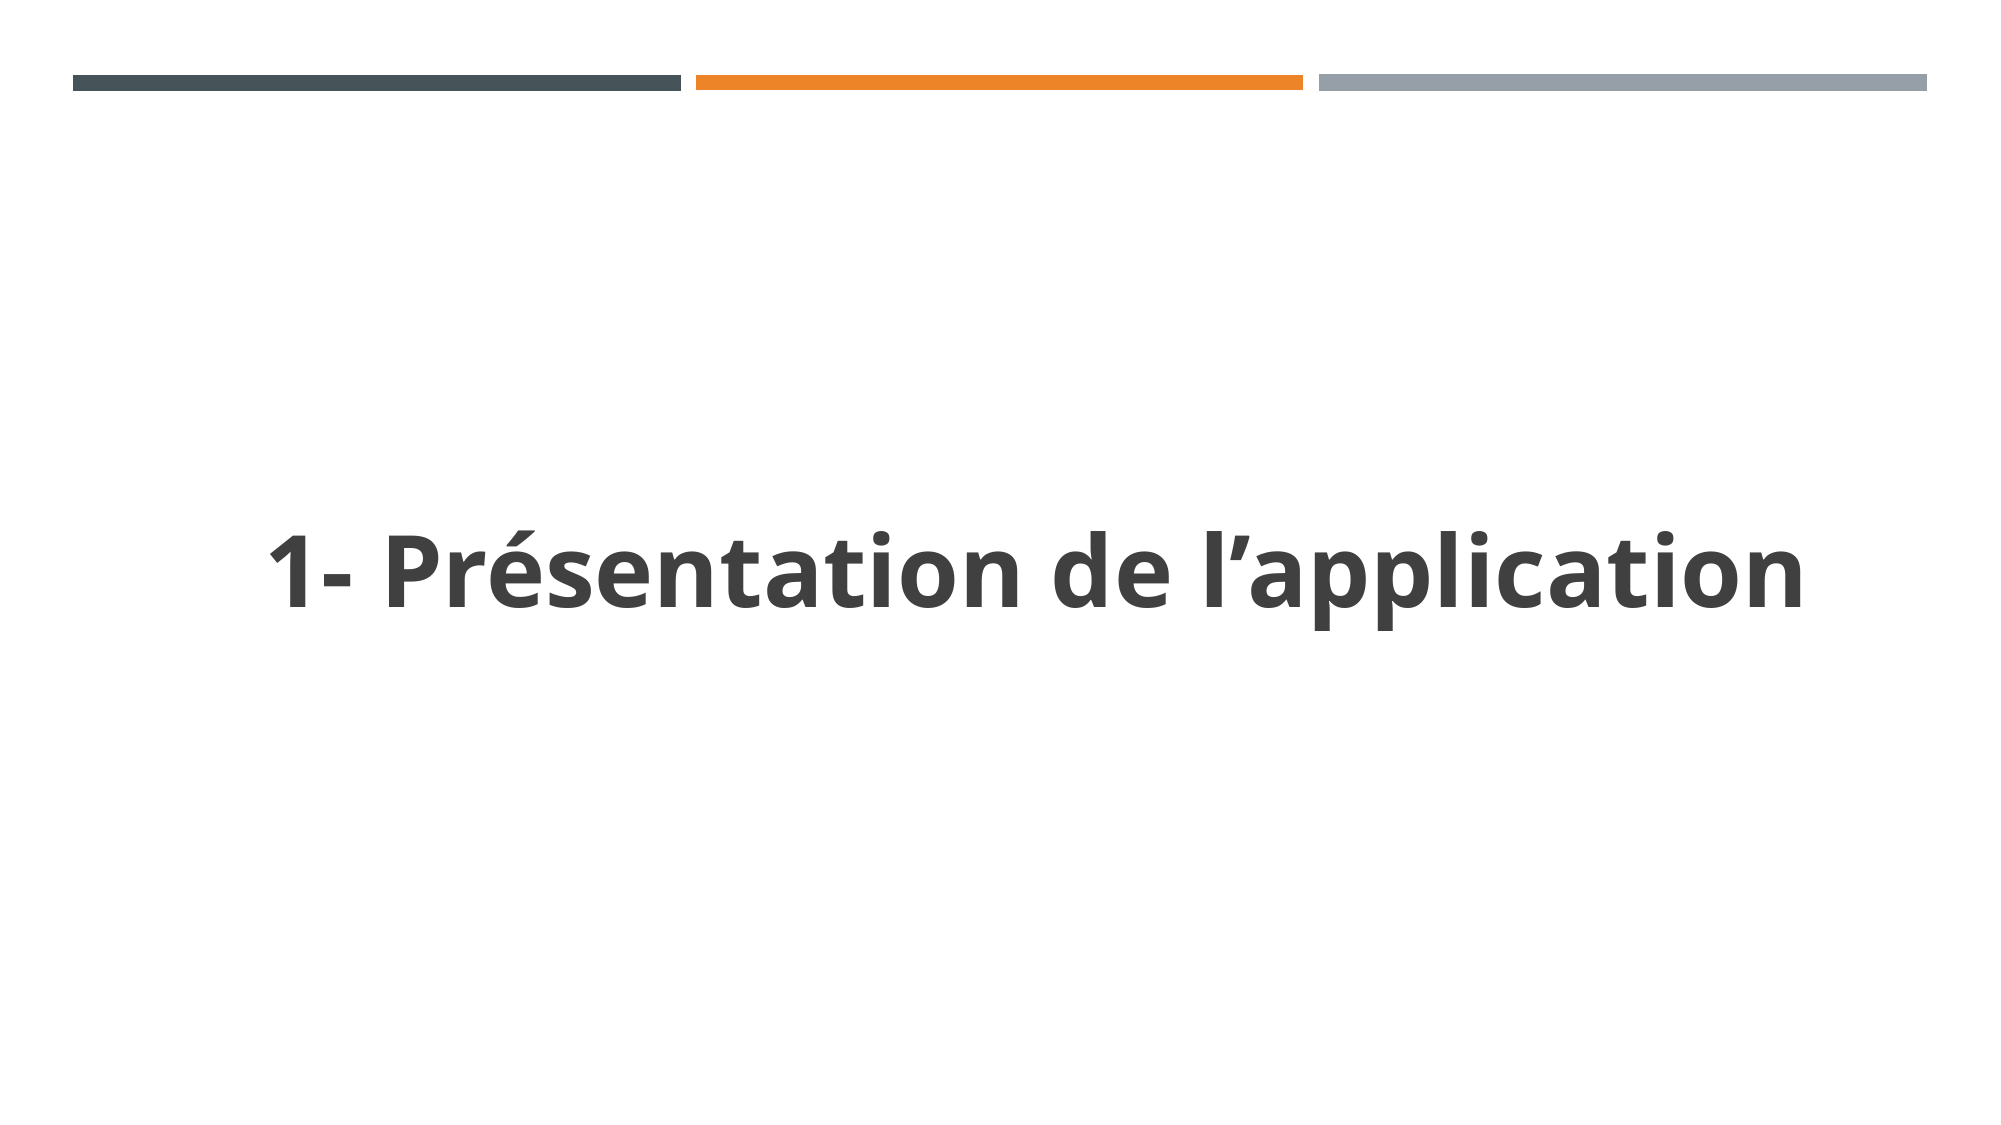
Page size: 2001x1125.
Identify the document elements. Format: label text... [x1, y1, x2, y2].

list 1- Présentation de l’application [132, 264, 1943, 859]
